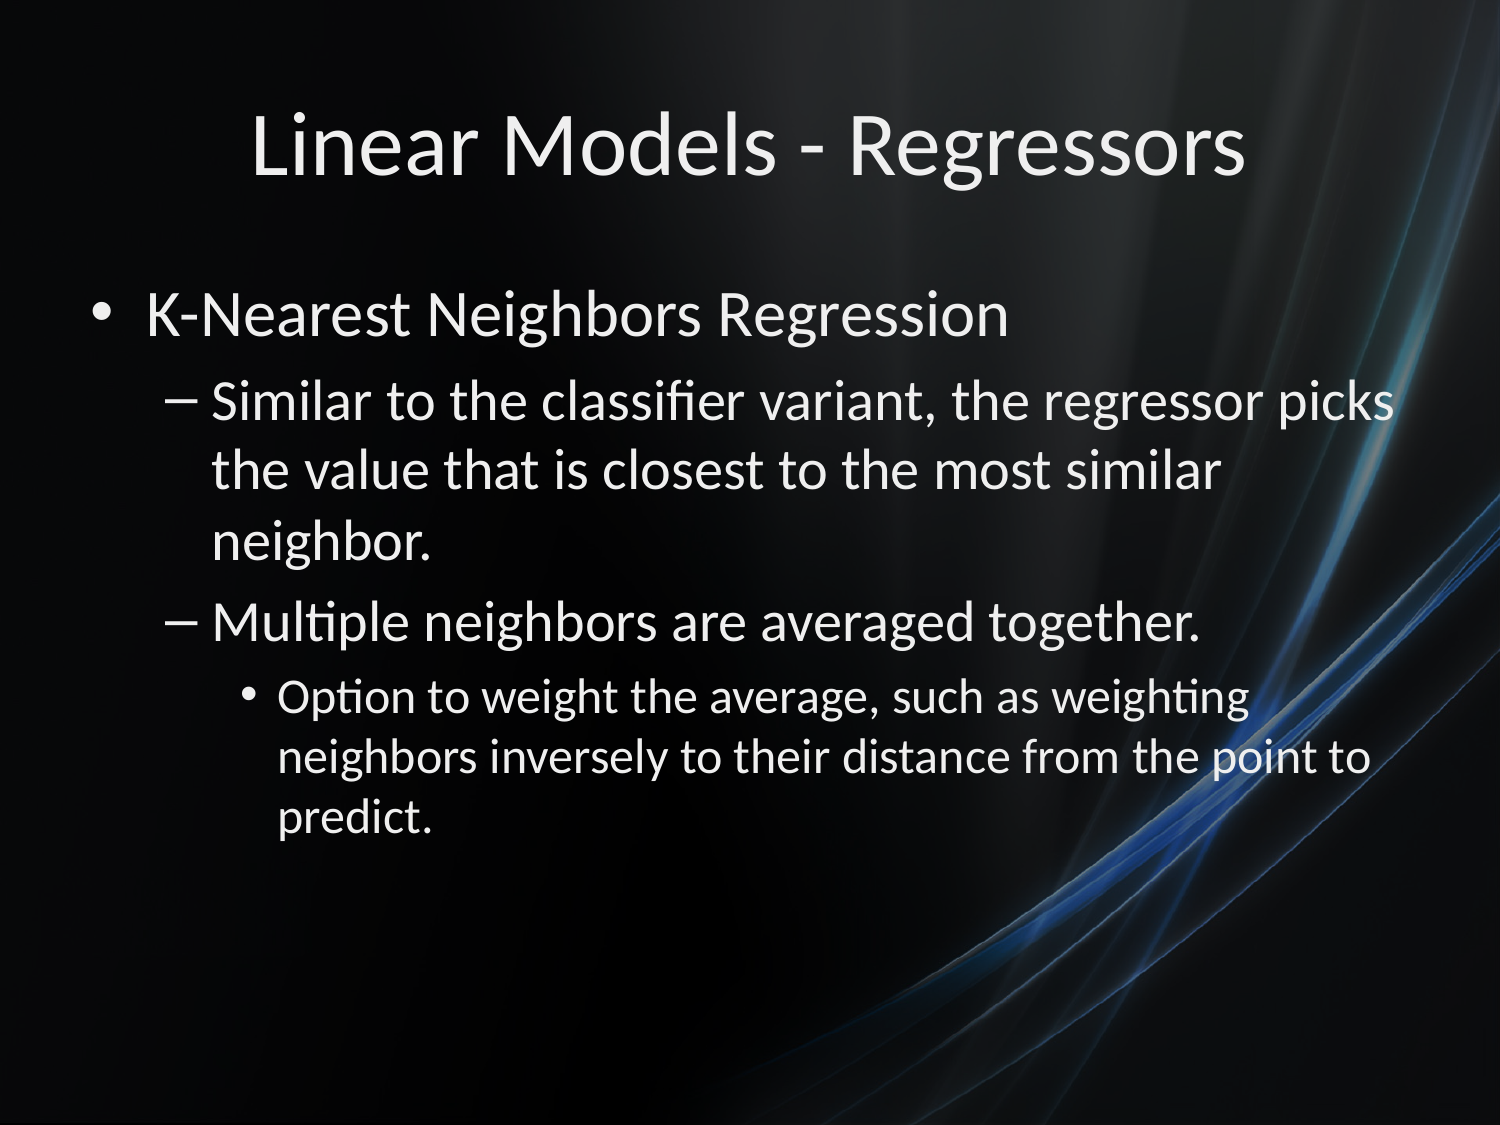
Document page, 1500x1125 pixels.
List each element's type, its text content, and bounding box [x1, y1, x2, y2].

title Linear Models - Regressors [75, 45, 1425, 233]
list K-Nearest Neighbors Regression Similar to the classifier variant, the regressor picks the value that is closest to the most similar neighbor. Multiple neighbors are averaged together. Option to weight the average, such as weighting neighbors inversely to their distance from the point to predict. [75, 262, 1425, 1005]
picture [0, 0, 1500, 1125]
